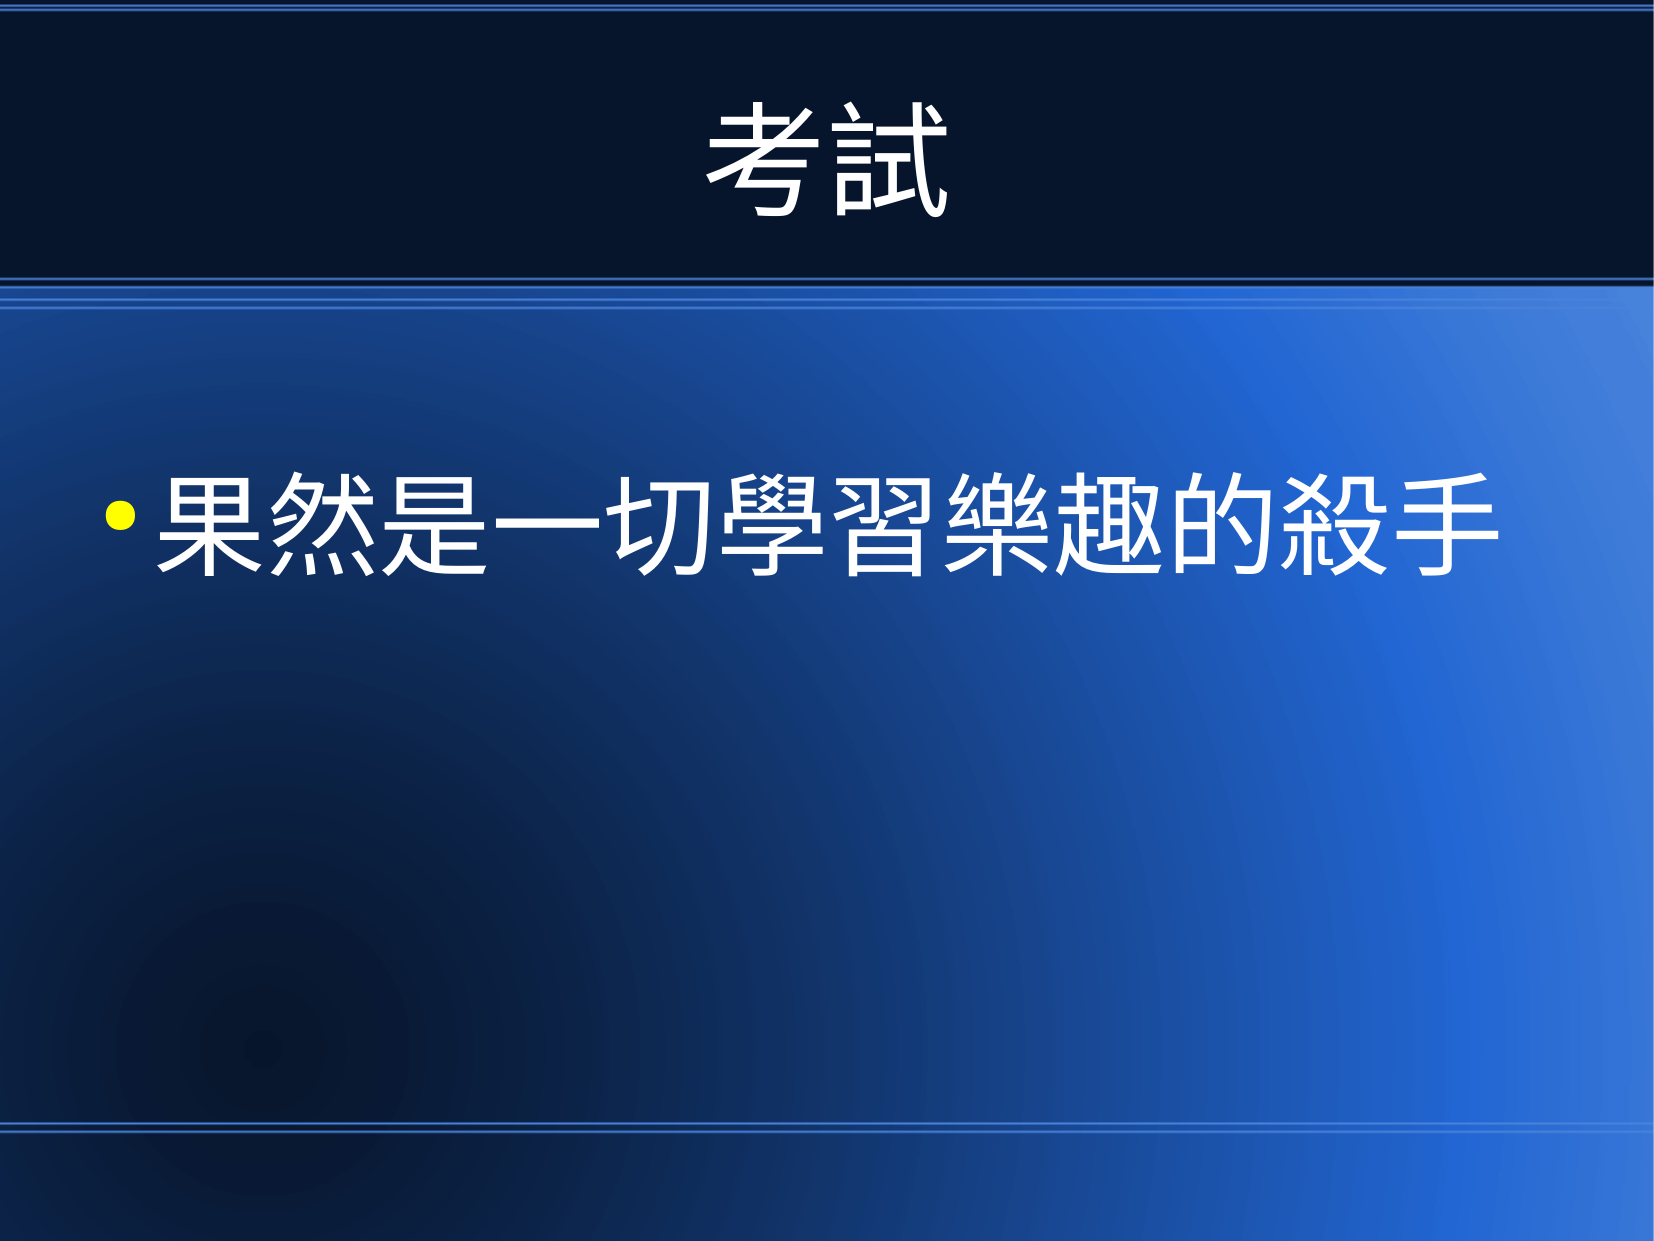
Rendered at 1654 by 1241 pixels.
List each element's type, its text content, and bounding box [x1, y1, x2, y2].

picture [0, 0, 1654, 1241]
title 考試 [82, 49, 1571, 257]
list 果然是一切學習樂趣的殺手 [82, 355, 1571, 1241]
